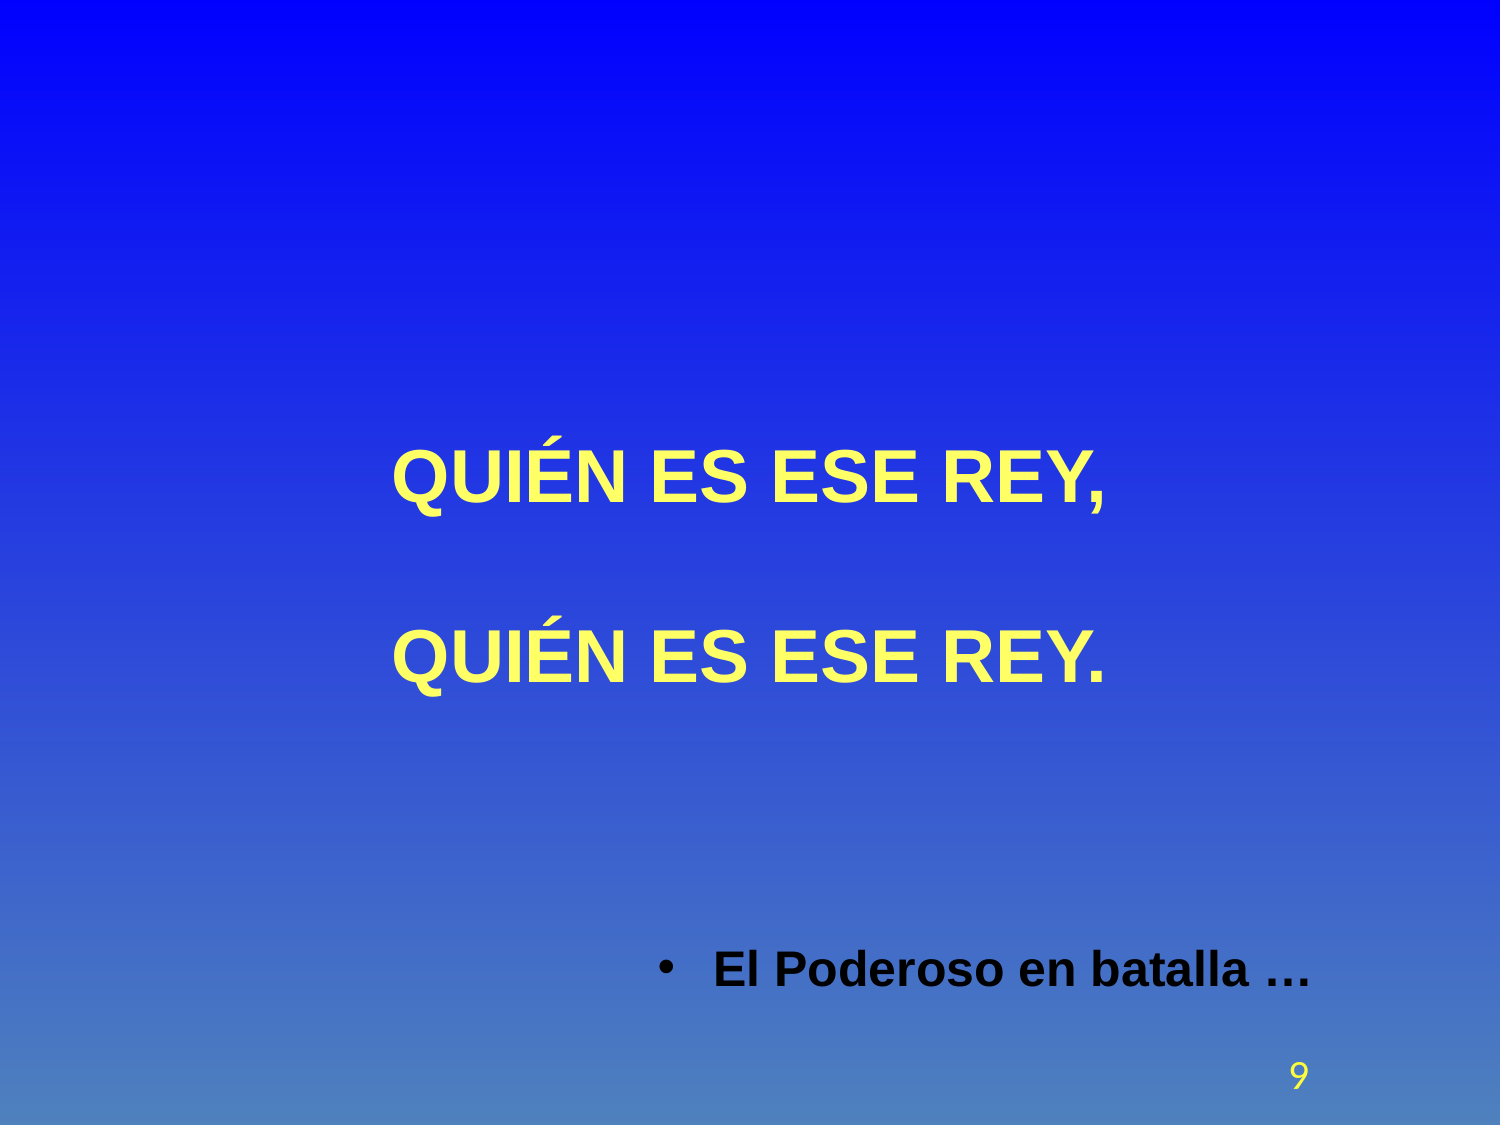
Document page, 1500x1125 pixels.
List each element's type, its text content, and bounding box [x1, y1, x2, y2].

text_box El Poderoso en batalla … [616, 928, 1329, 1012]
title QUIÉN ES ESE REY, QUIÉN ES ESE REY. [75, 468, 1426, 657]
text_box <número> [974, 1042, 1325, 1103]
